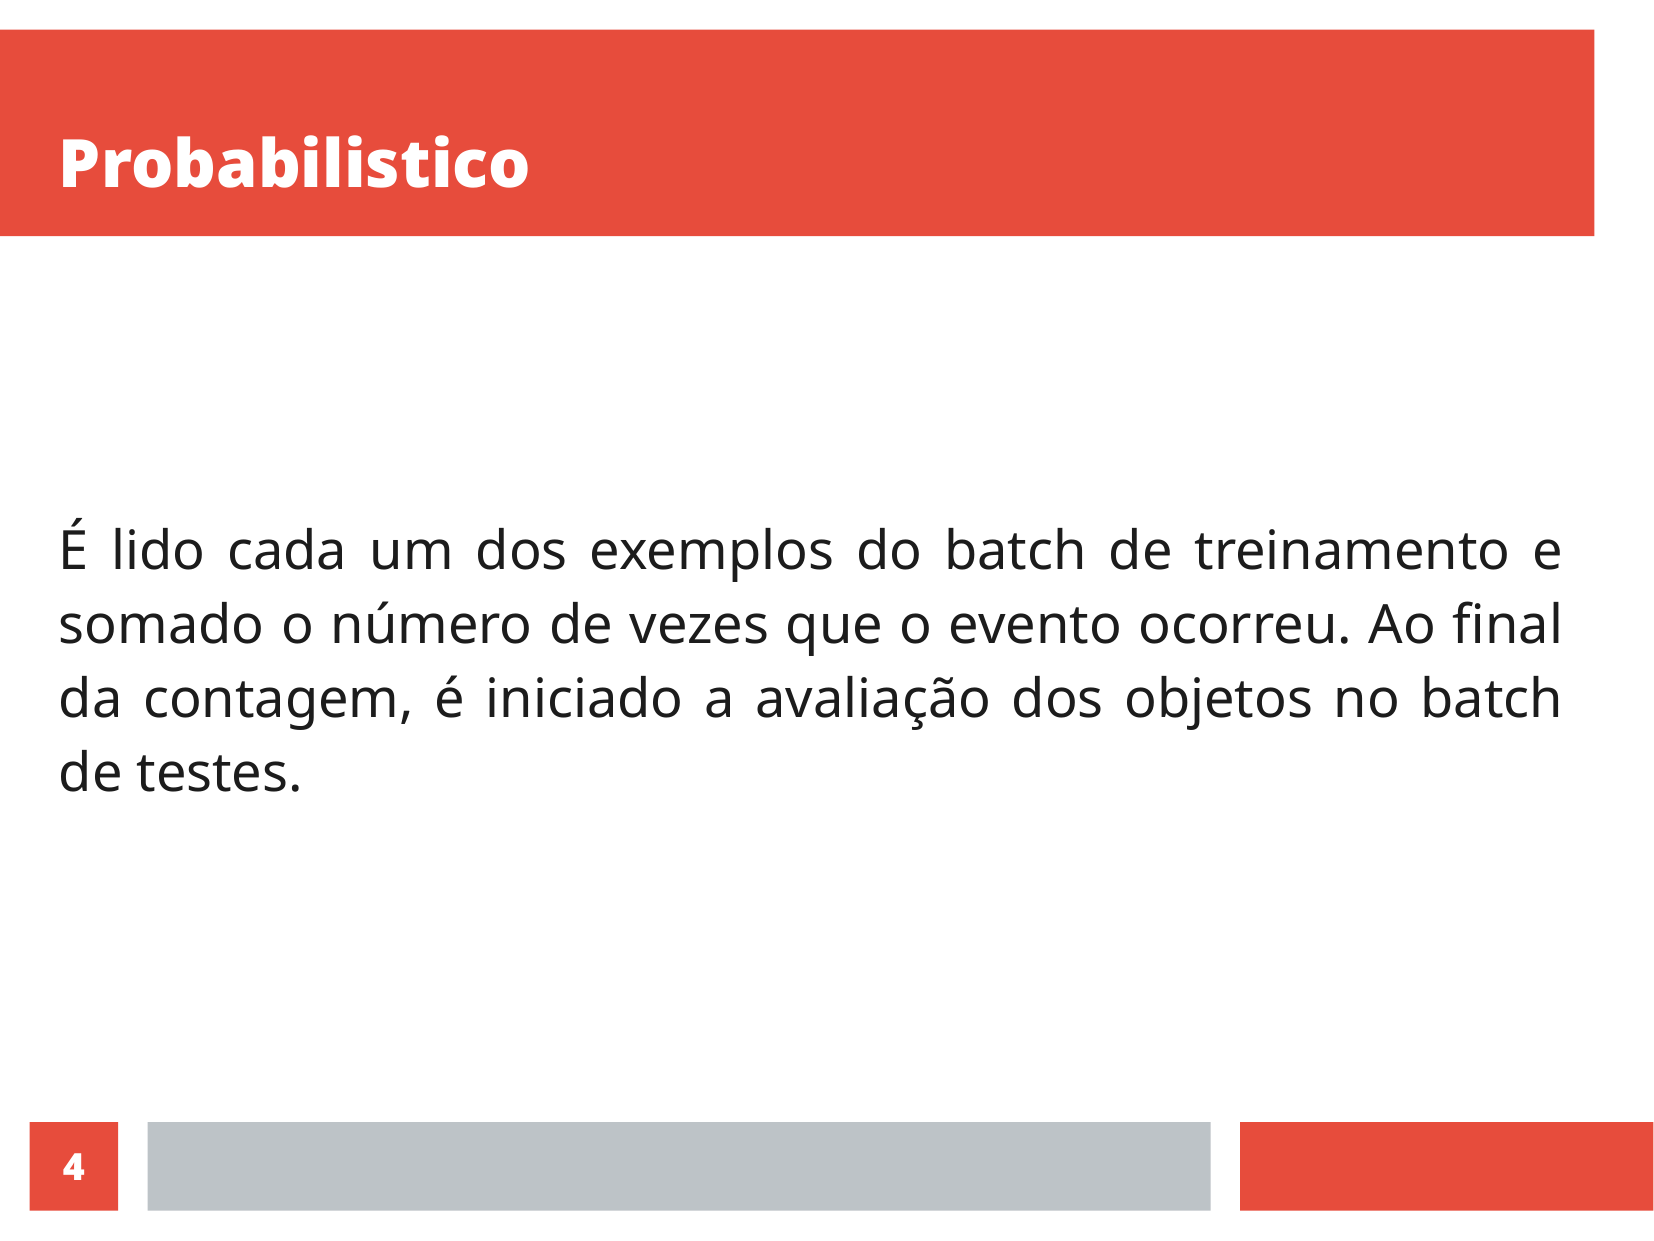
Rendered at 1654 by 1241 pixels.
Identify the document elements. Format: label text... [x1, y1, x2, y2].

title Probabilistico [59, 59, 1595, 207]
list É lido cada um dos exemplos do batch de treinamento e somado o número de vezes que o evento ocorreu. Ao final da contagem, é iniciado a avaliação dos objetos no batch de testes. [59, 324, 1565, 1093]
